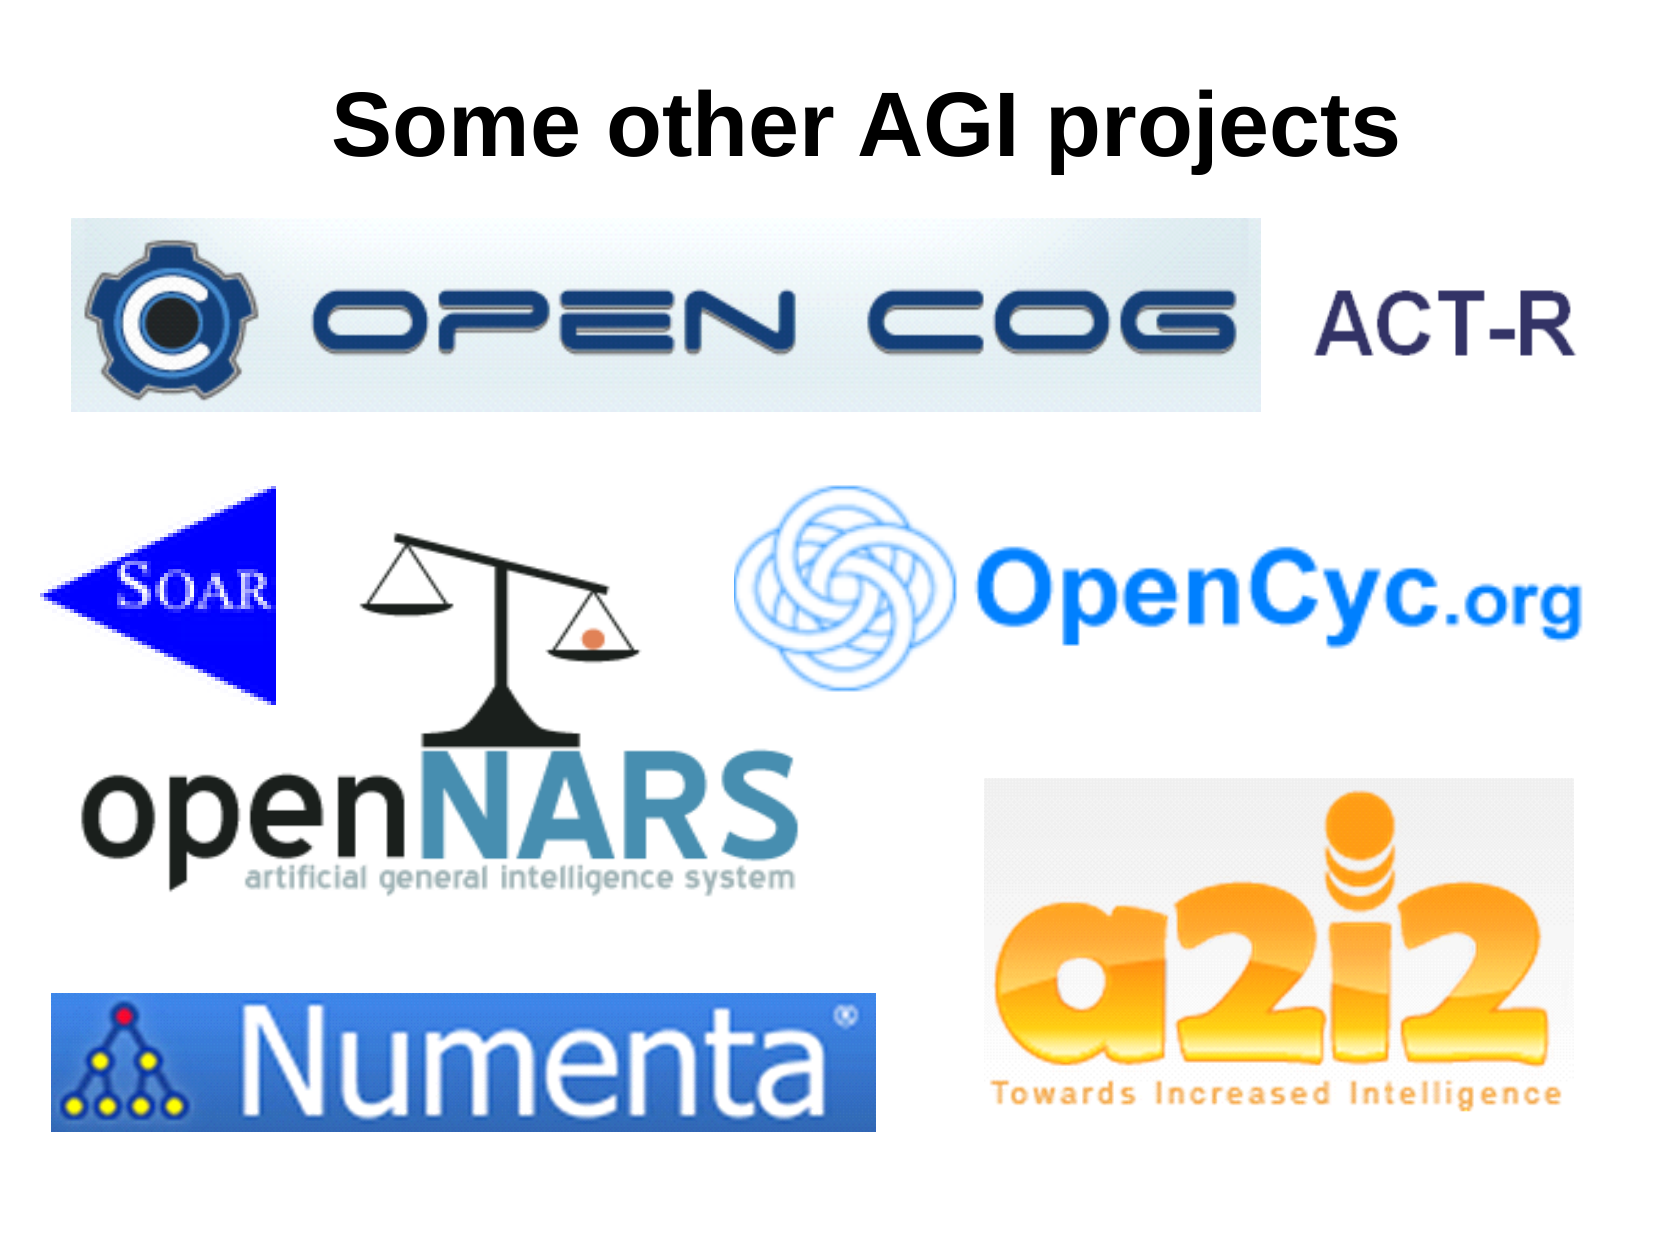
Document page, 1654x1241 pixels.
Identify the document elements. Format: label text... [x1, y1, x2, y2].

picture [0, 0, 1654, 1241]
title Some other AGI projects [320, 49, 1415, 200]
